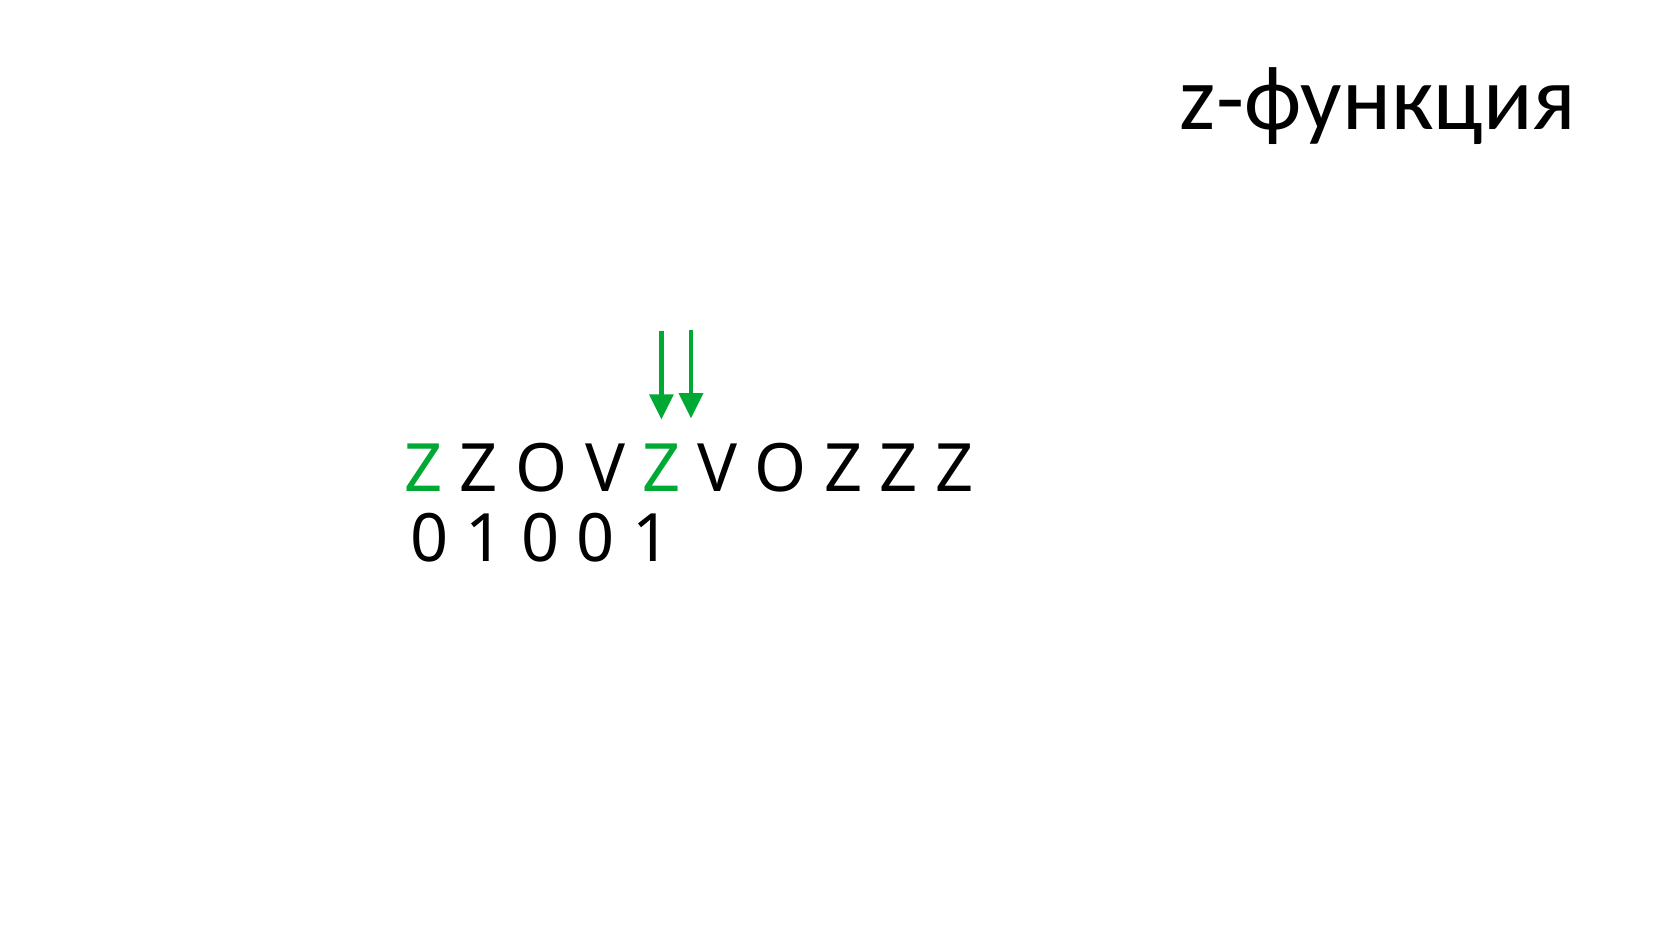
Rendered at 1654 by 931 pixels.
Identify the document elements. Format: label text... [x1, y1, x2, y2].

text_box Z Z O V Z V O Z Z Z [389, 412, 1054, 511]
text_box 0 1 0 0 1 [395, 483, 726, 582]
title z-функция [88, 29, 1577, 185]
